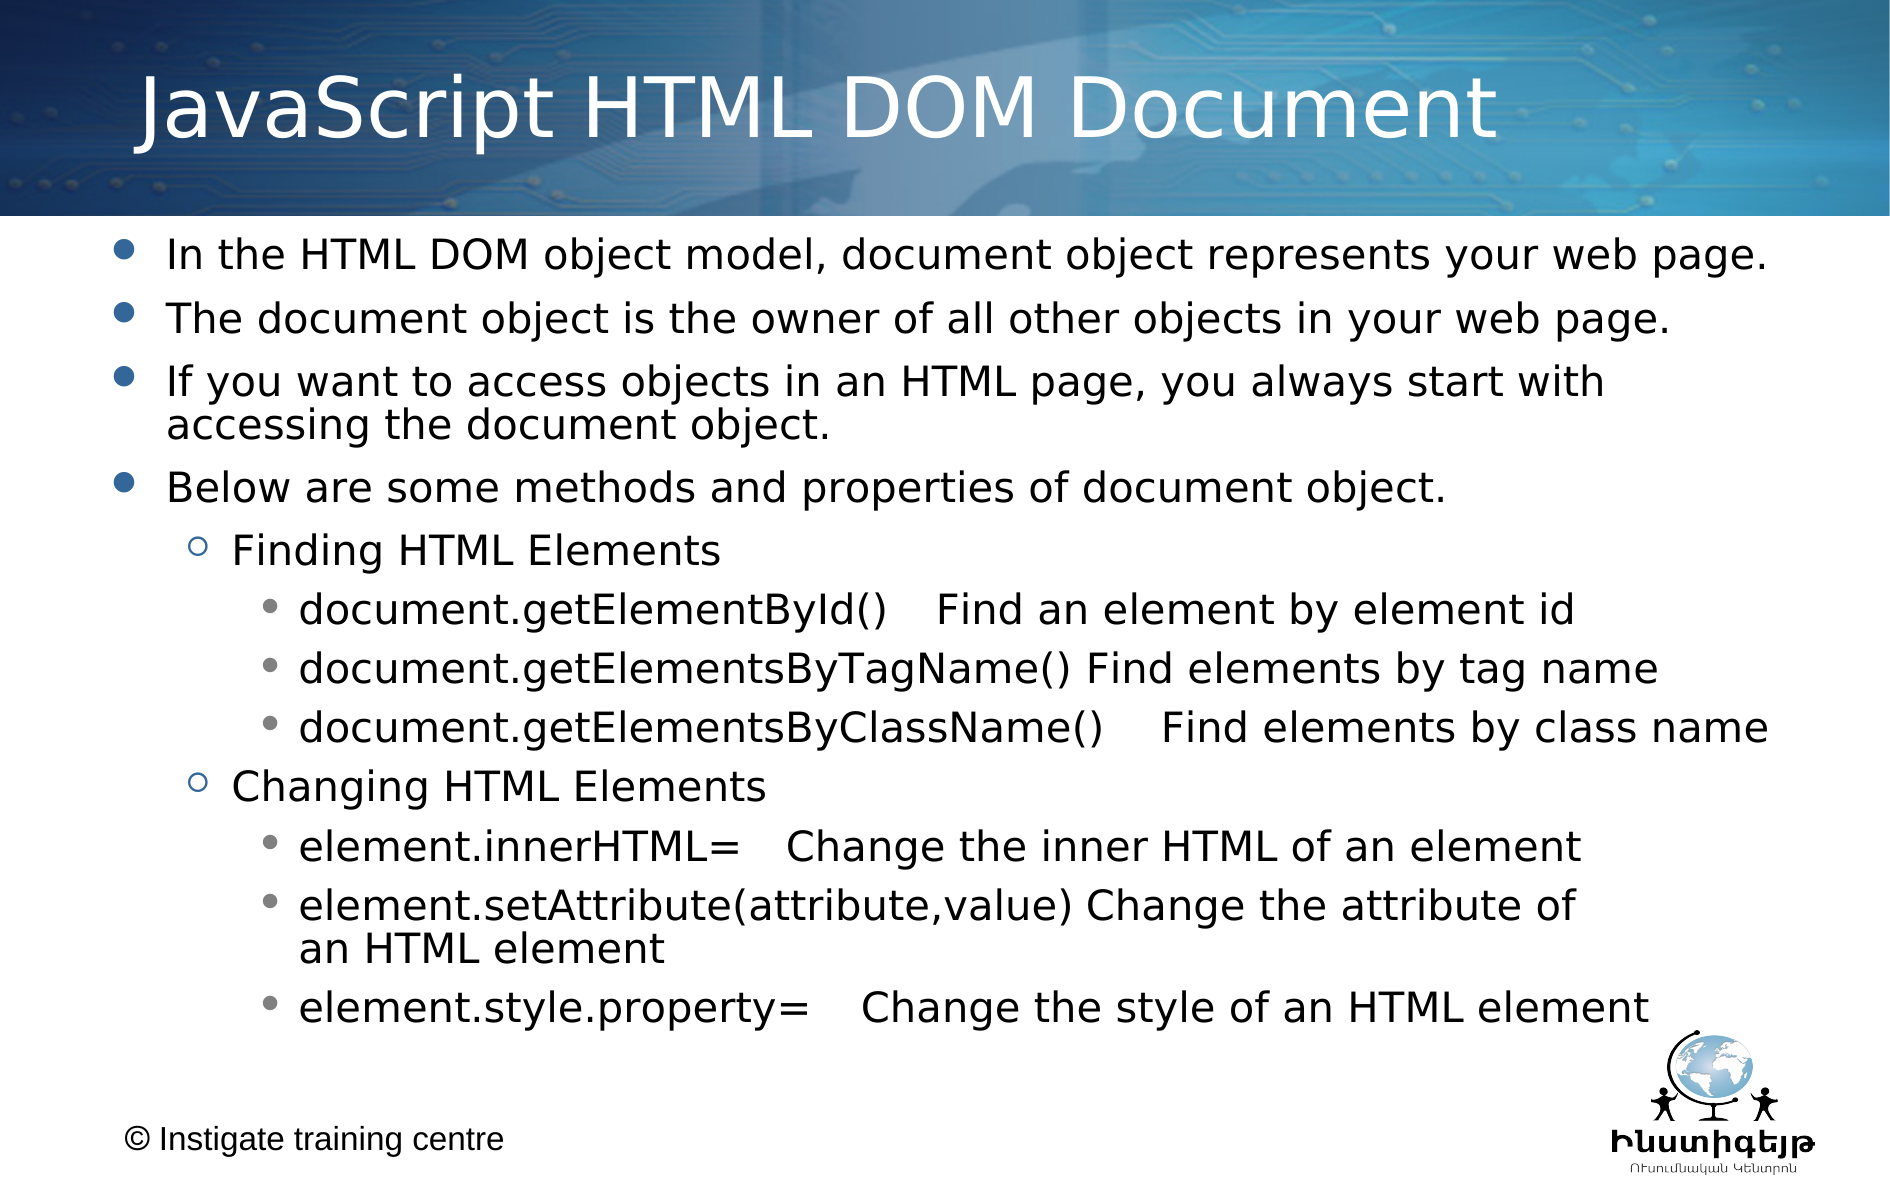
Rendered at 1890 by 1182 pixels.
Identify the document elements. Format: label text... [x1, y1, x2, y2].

picture [1612, 1030, 1815, 1175]
list In the HTML DOM object model, document object represents your web page. The document object is the owner of all other objects in your web page. If you want to access objects in an HTML page, you always start with accessing the document object. Below are some methods and properties of document object. Finding HTML Elements document.getElementById() Find an element by element id document.getElementsByTagName() Find elements by tag name document.getElementsByClassName() Find elements by class name Changing HTML Elements element.innerHTML= Change the inner HTML of an element element.setAttribute(attribute,value) Change the attribute of an HTML element element.style.property= Change the style of an HTML element [110, 235, 1801, 262]
picture [0, 0, 1890, 216]
